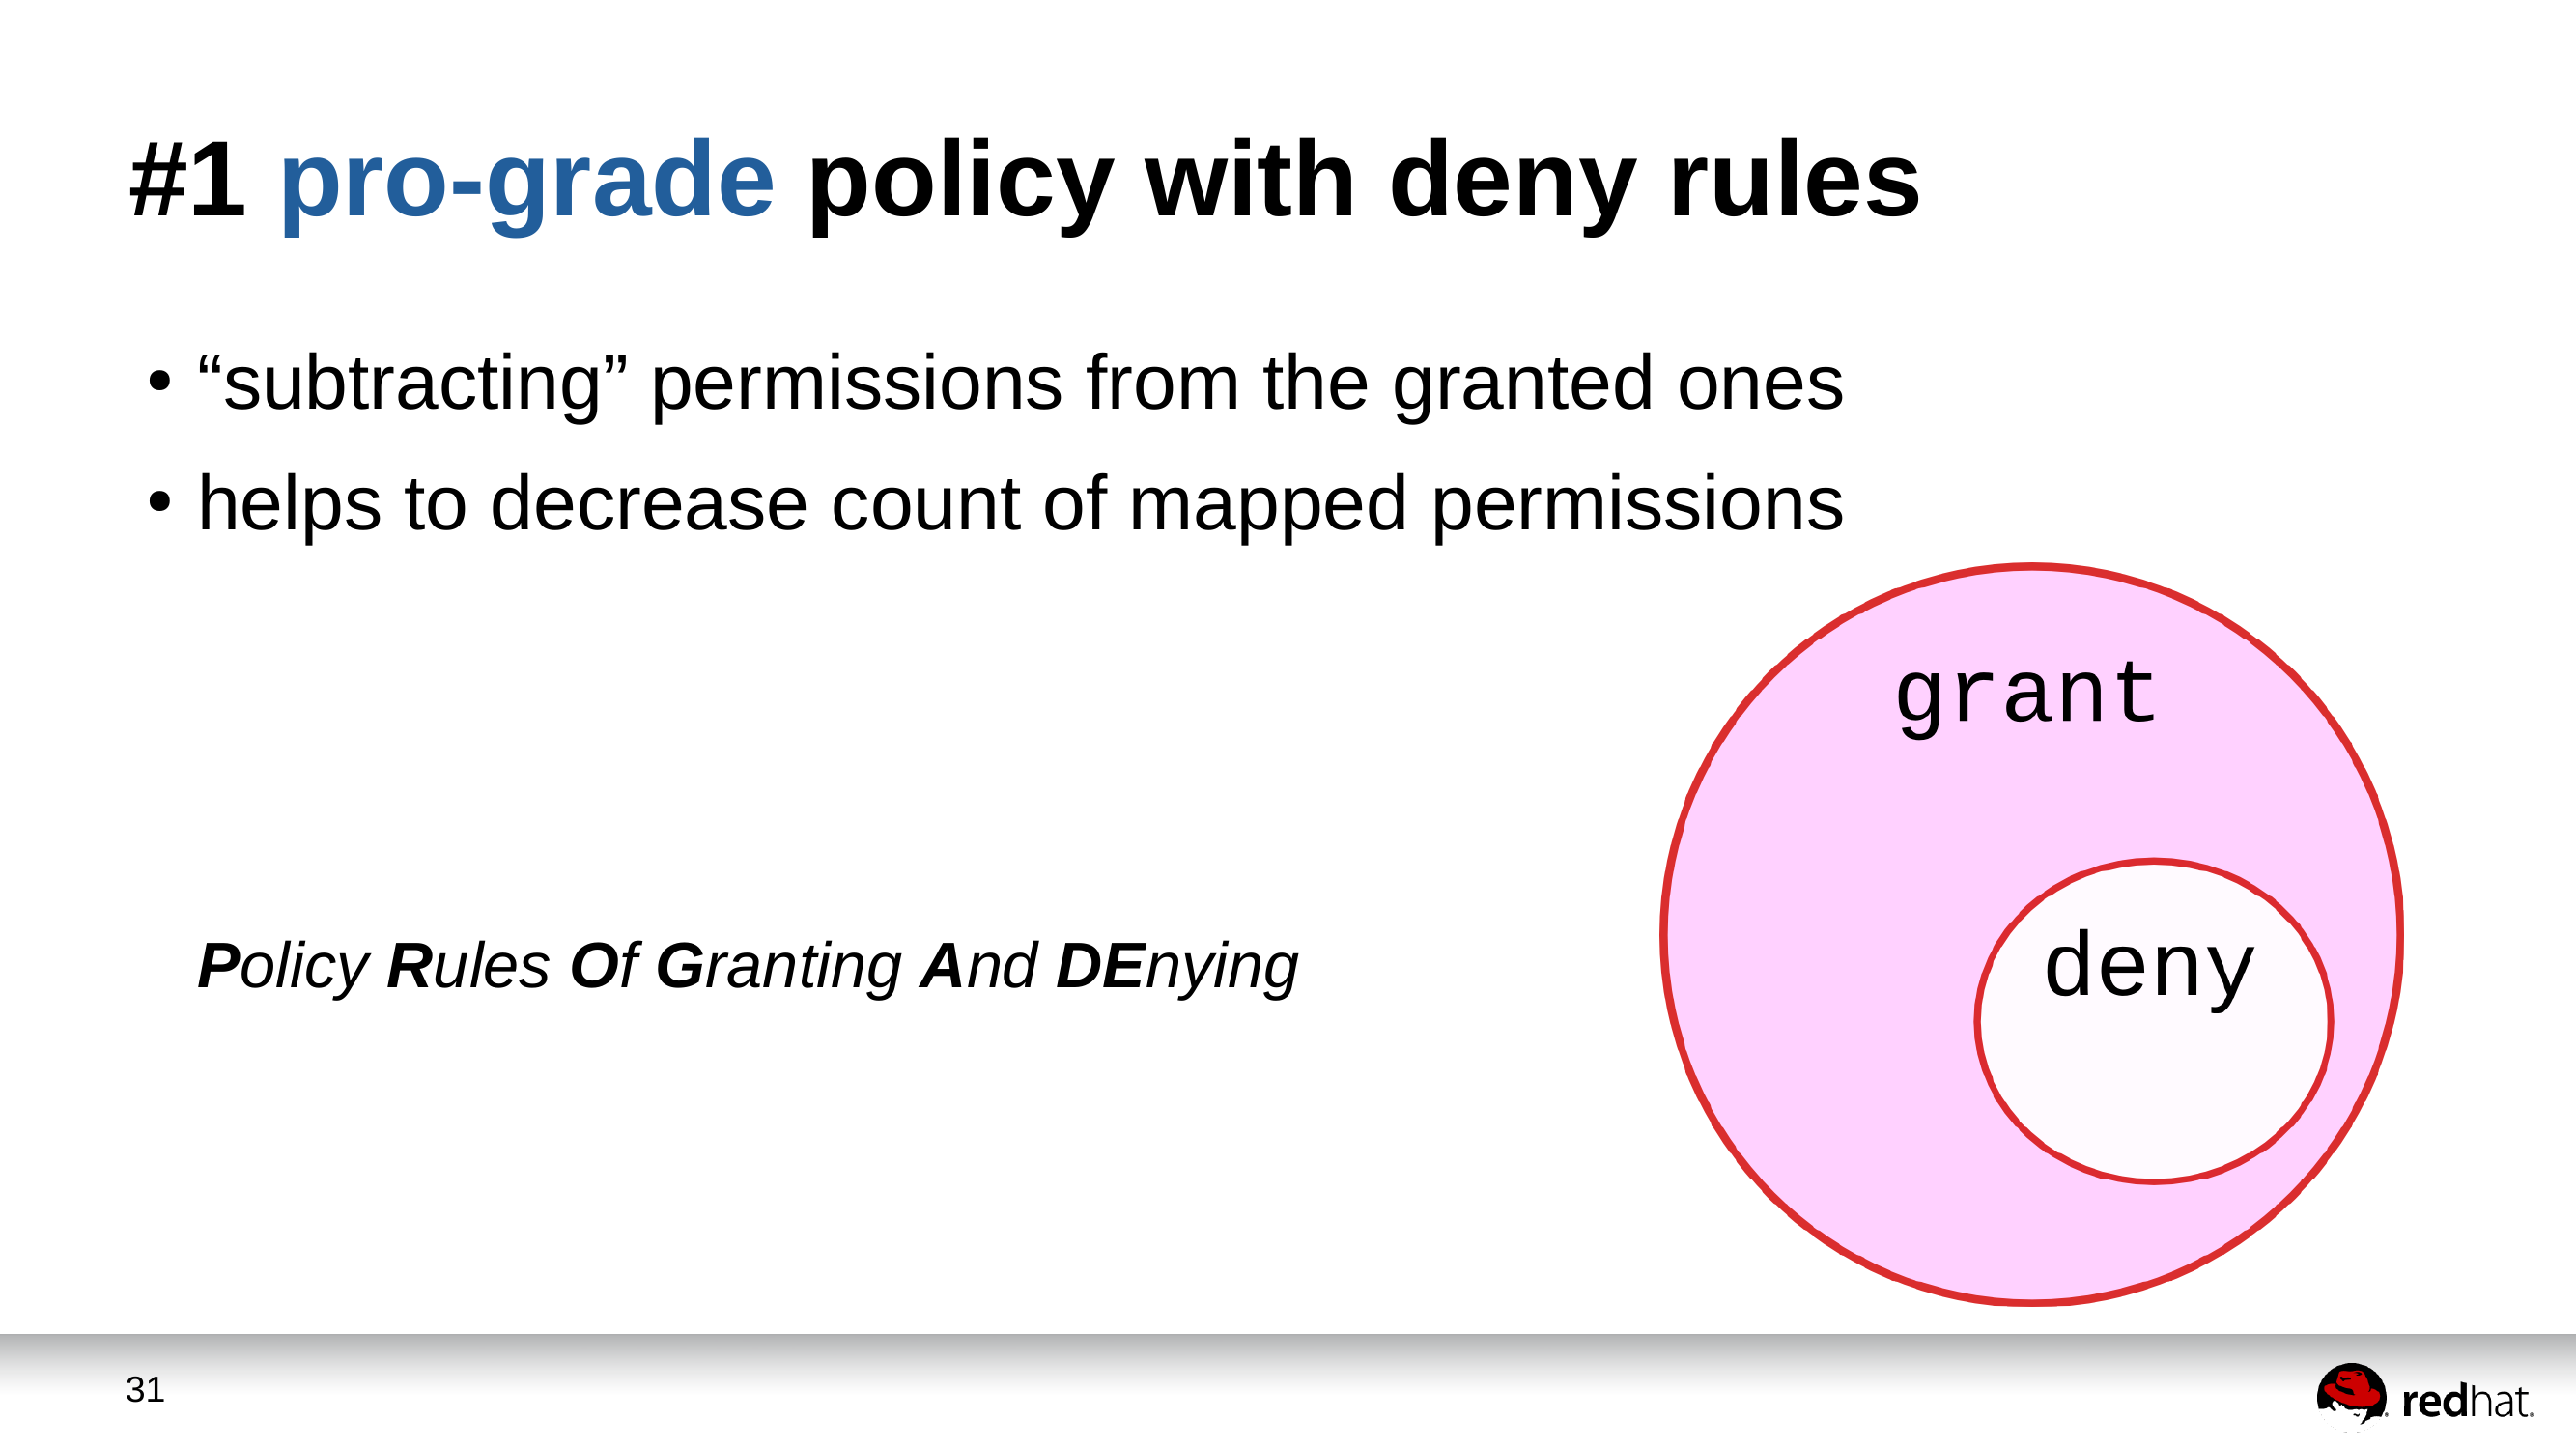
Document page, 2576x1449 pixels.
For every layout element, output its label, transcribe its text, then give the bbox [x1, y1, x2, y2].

picture [1659, 562, 2404, 1307]
title #1 pro-grade policy with deny rules [128, 57, 2448, 300]
picture [0, 1334, 2576, 1445]
list “subtracting” permissions from the granted ones helps to decrease count of mapped permissions Policy Rules Of Granting And DEnying [128, 338, 2448, 1179]
